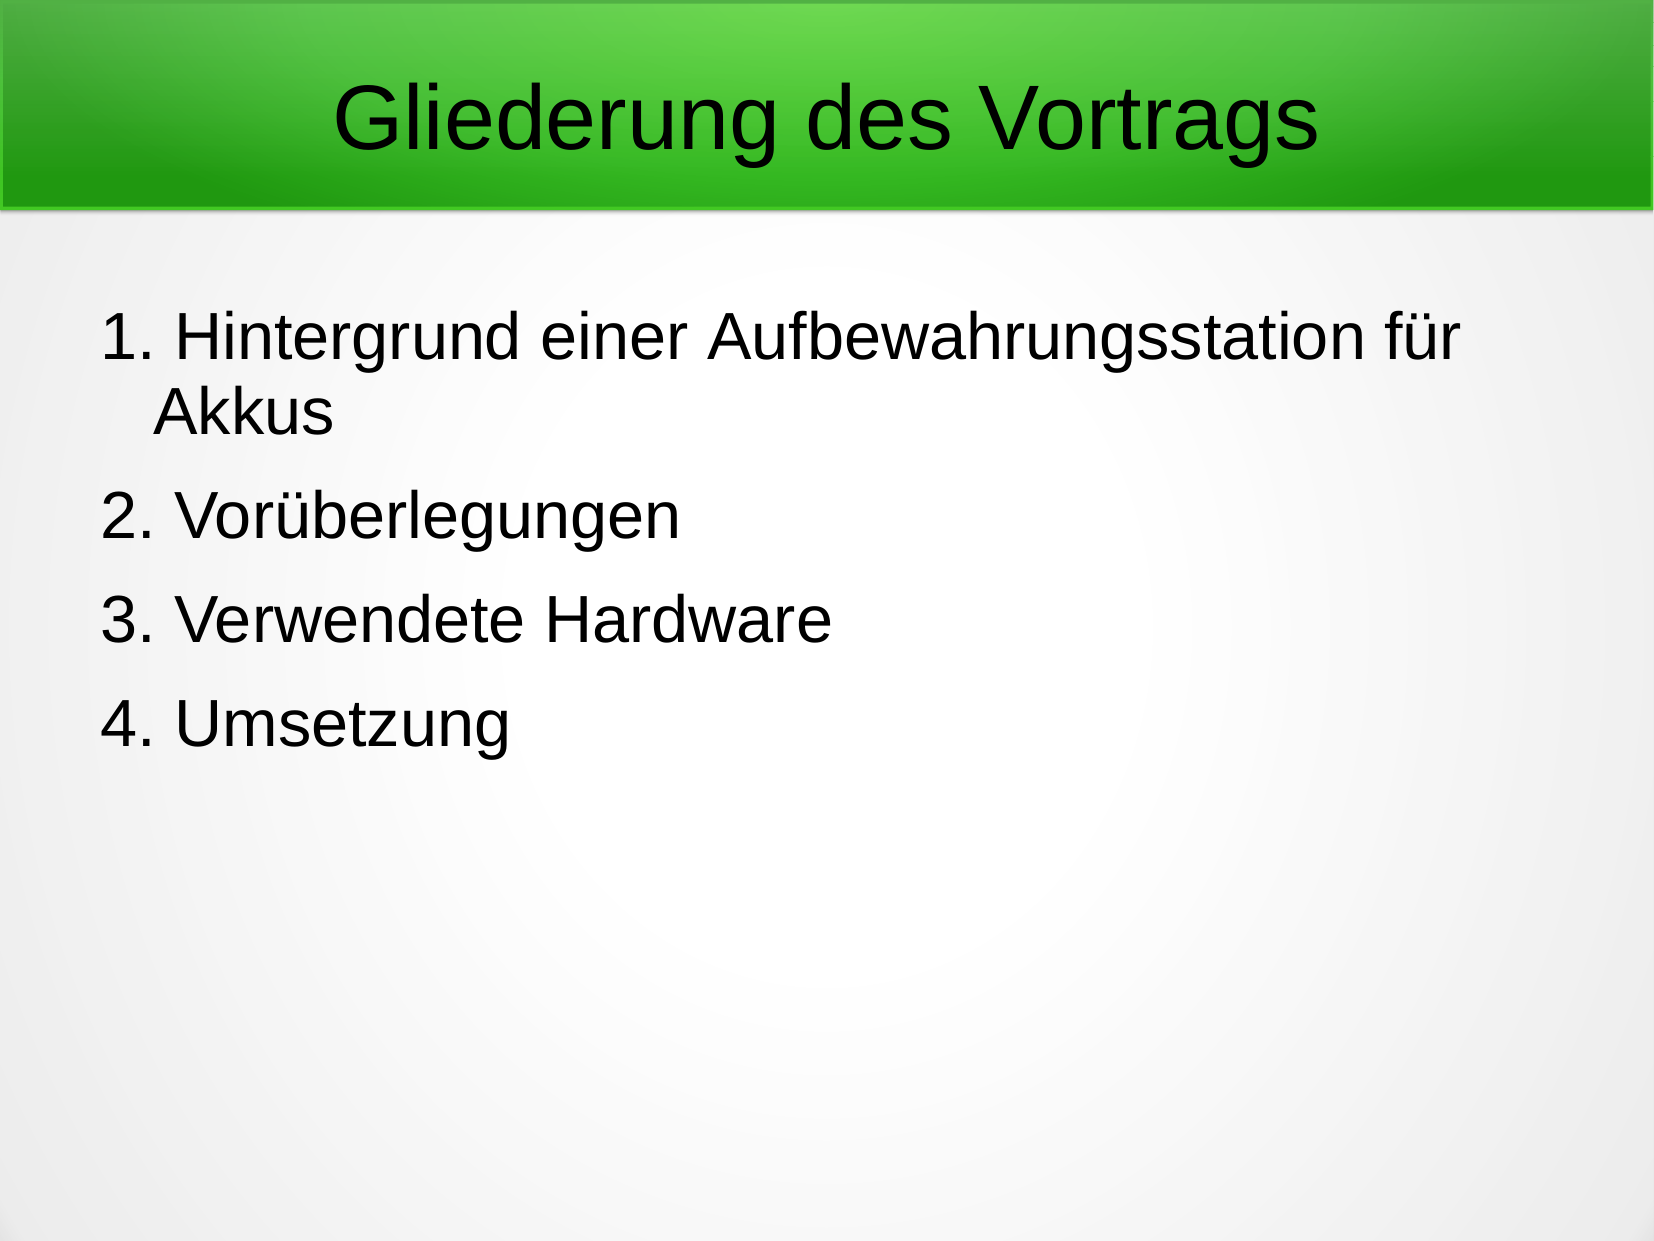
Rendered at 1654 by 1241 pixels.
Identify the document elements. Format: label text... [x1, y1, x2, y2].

title Gliederung des Vortrags [82, 47, 1571, 189]
list Hintergrund einer Aufbewahrungsstation für Akkus Vorüberlegungen Verwendete Hardware Umsetzung [82, 299, 1571, 1019]
